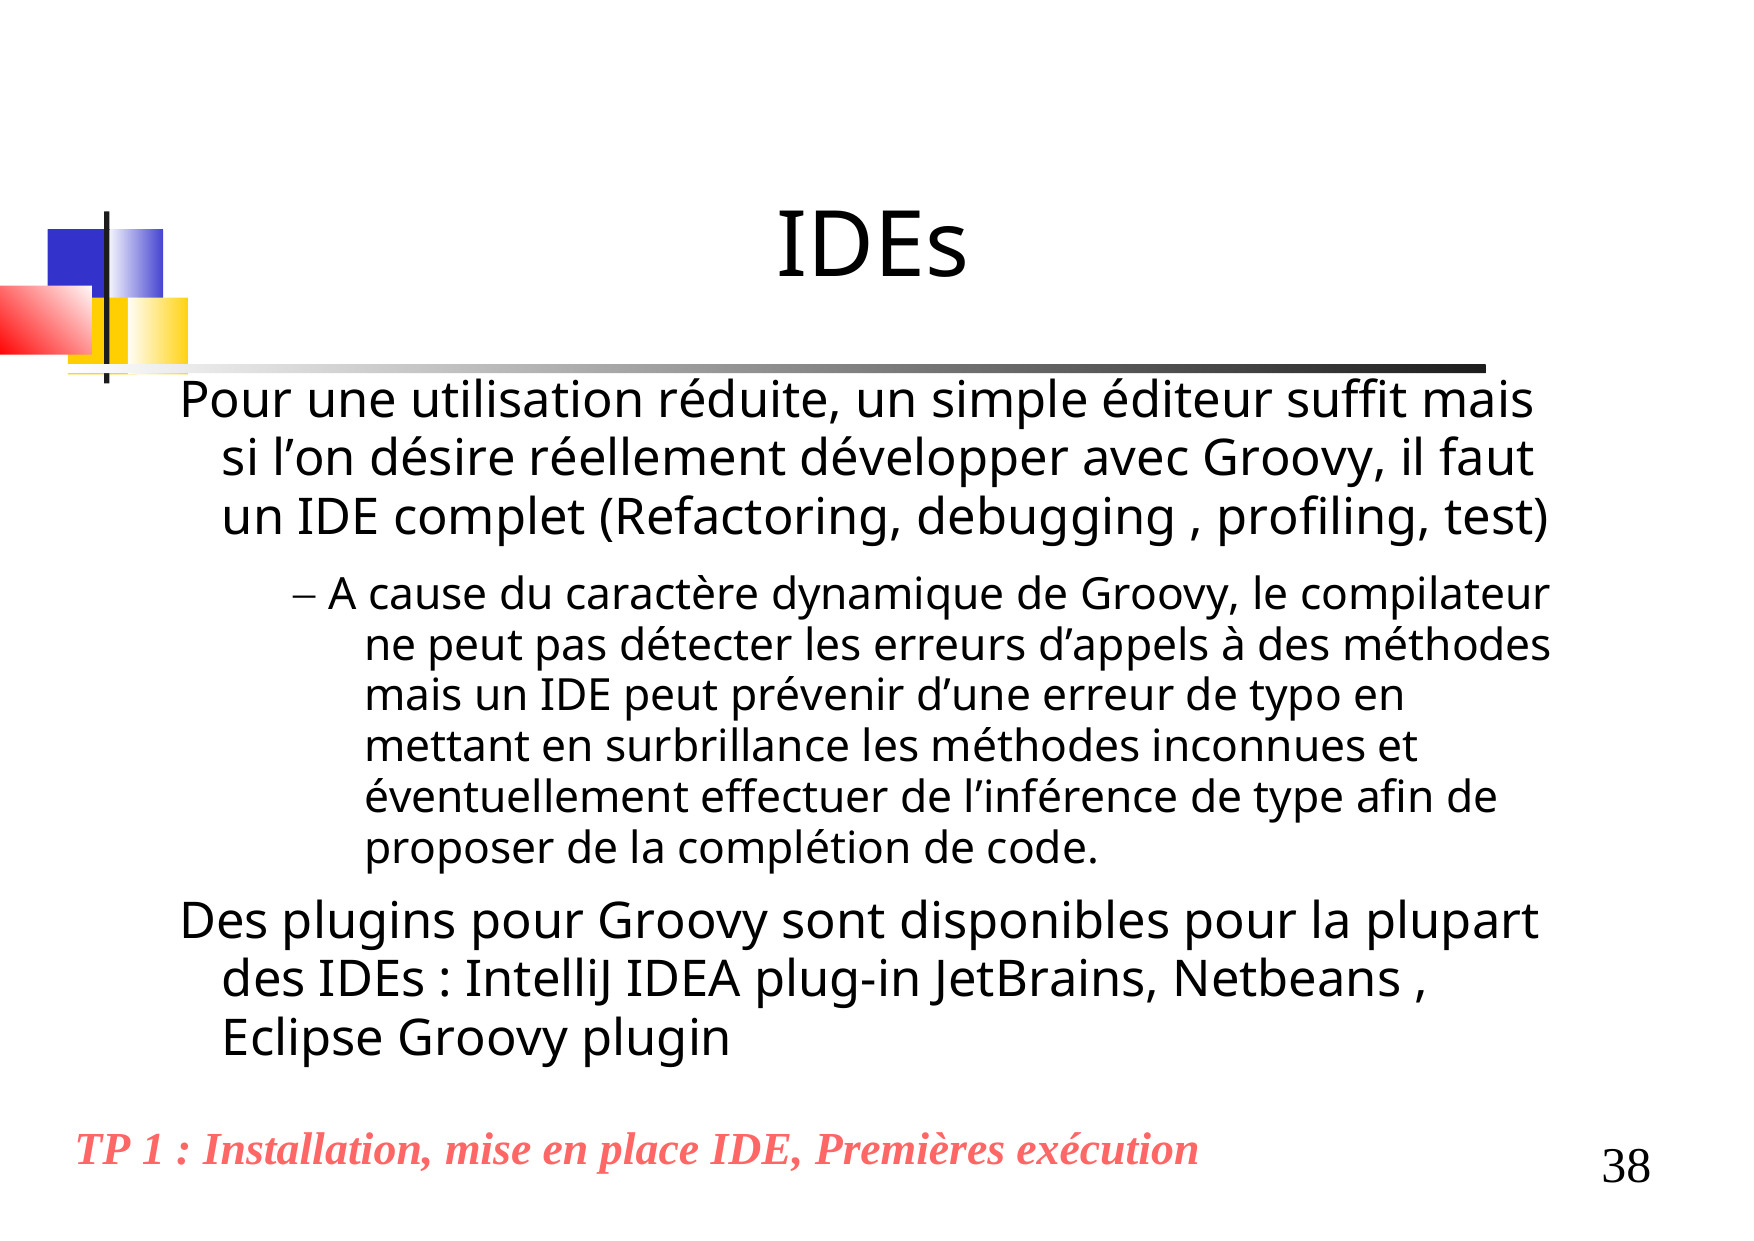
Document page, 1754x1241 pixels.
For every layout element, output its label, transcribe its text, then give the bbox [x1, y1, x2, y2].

title IDEs [179, 139, 1567, 351]
list Pour une utilisation réduite, un simple éditeur suffit mais si l’on désire réellement développer avec Groovy, il faut un IDE complet (Refactoring, debugging , profiling, test) A cause du caractère dynamique de Groovy, le compilateur ne peut pas détecter les erreurs d’appels à des méthodes mais un IDE peut prévenir d’une erreur de typo en mettant en surbrillance les méthodes inconnues et éventuellement effectuer de l’inférence de type afin de proposer de la complétion de code. Des plugins pour Groovy sont disponibles pour la plupart des IDEs : IntelliJ IDEA plug-in JetBrains, Netbeans , Eclipse Groovy plugin [179, 371, 1567, 1091]
text_box TP 1 : Installation, mise en place IDE, Premières exécution [59, 1115, 1214, 1191]
